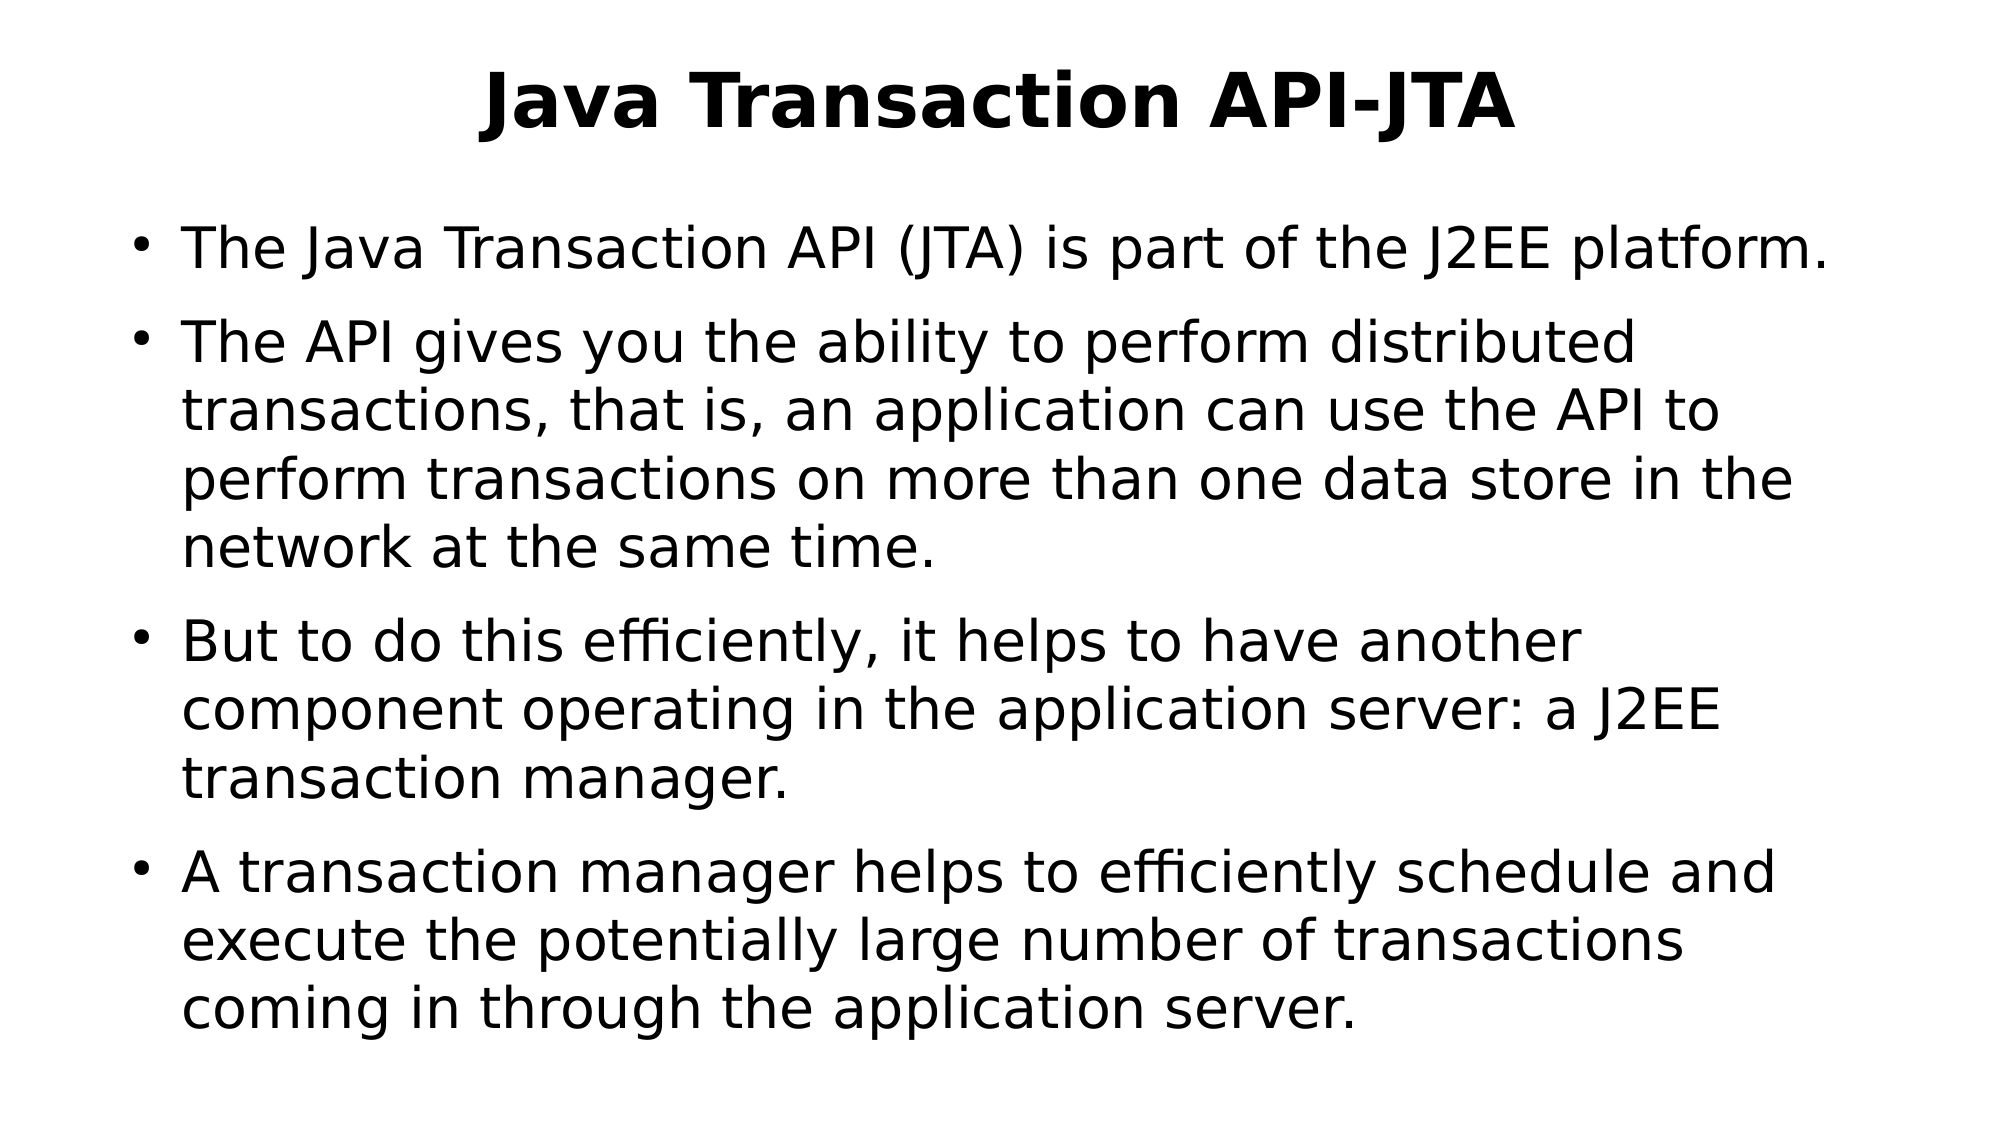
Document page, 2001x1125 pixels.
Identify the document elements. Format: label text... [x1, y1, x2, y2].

title Java Transaction API-JTA [99, 44, 1900, 177]
list The Java Transaction API (JTA) is part of the J2EE platform. The API gives you the ability to perform distributed transactions, that is, an application can use the API to perform transactions on more than one data store in the network at the same time. But to do this efficiently, it helps to have another component operating in the application server: a J2EE transaction manager. A transaction manager helps to efficiently schedule and execute the potentially large number of transactions coming in through the application server. [99, 204, 1860, 1075]
